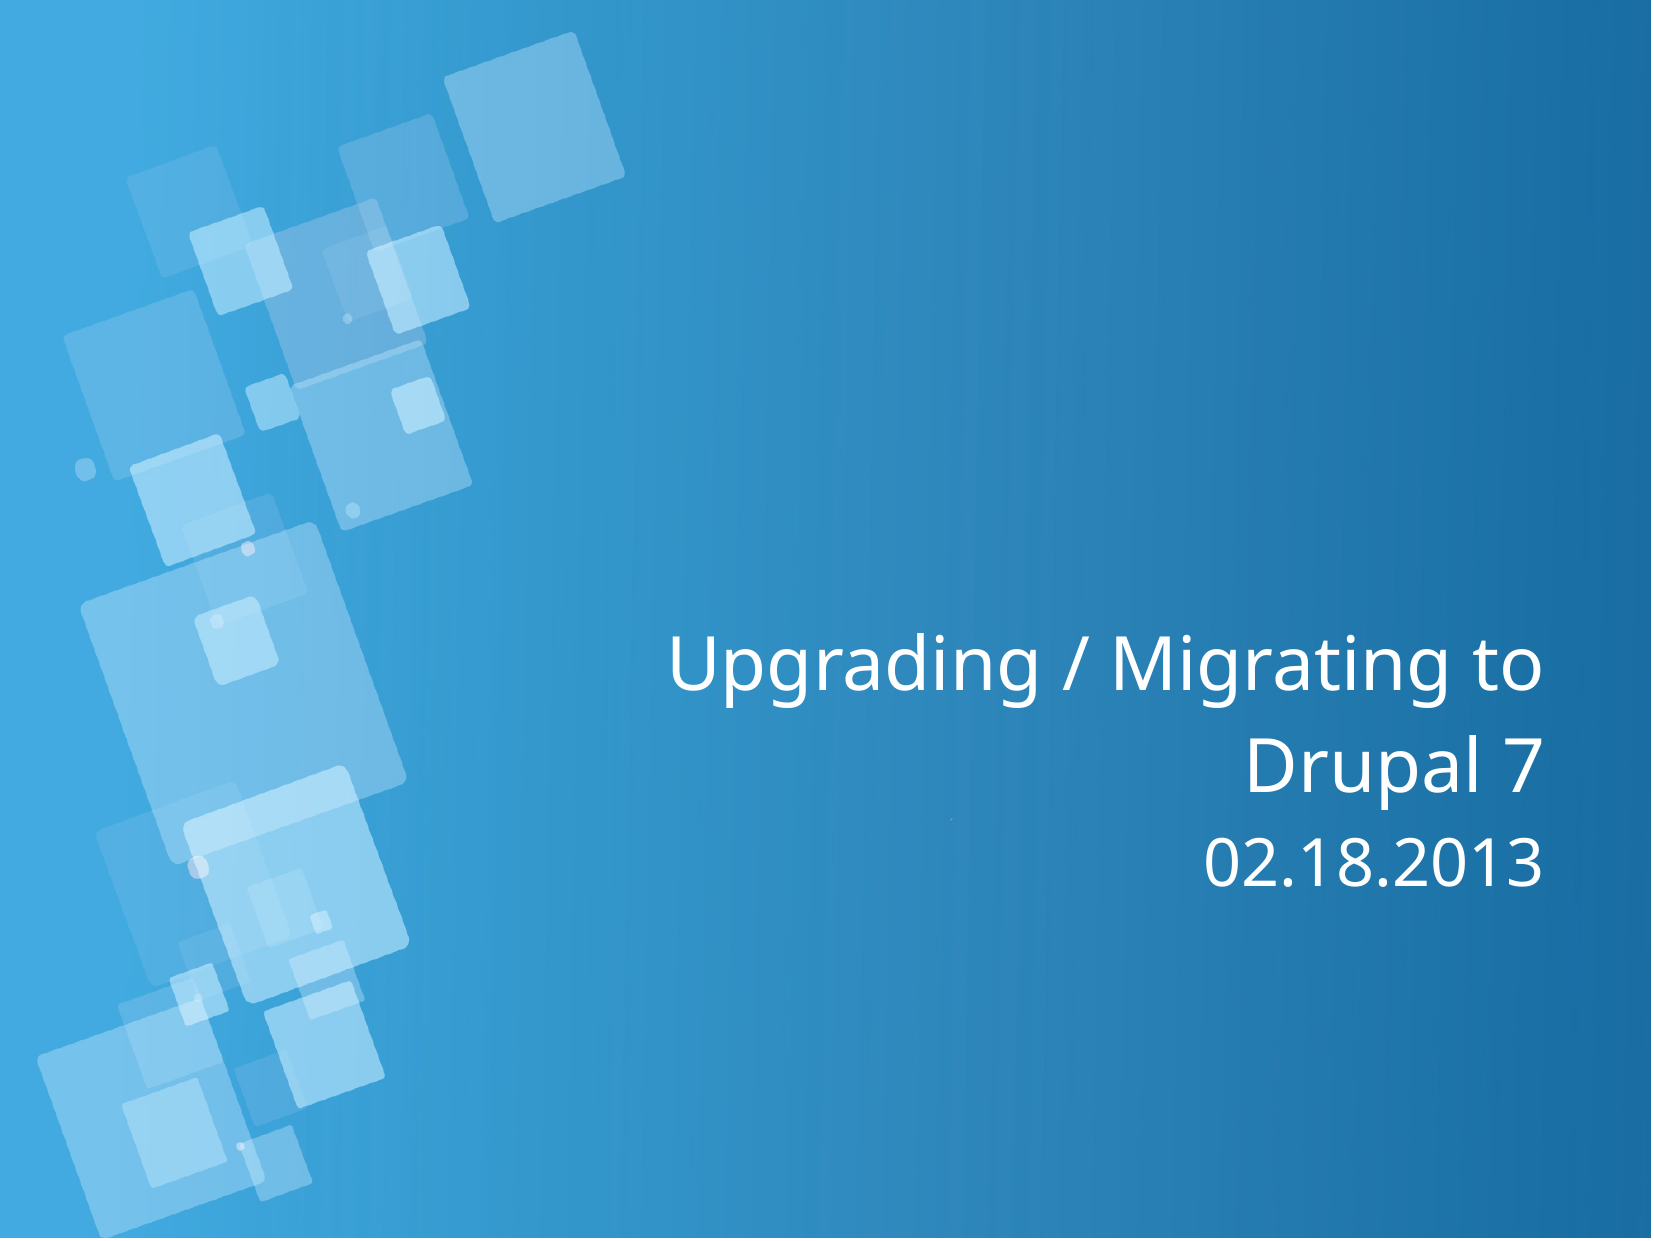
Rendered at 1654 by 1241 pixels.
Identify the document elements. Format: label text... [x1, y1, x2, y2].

picture [0, 0, 1651, 1238]
subtitle Upgrading / Migrating to Drupal 7 02.18.2013 [420, 407, 1546, 1109]
